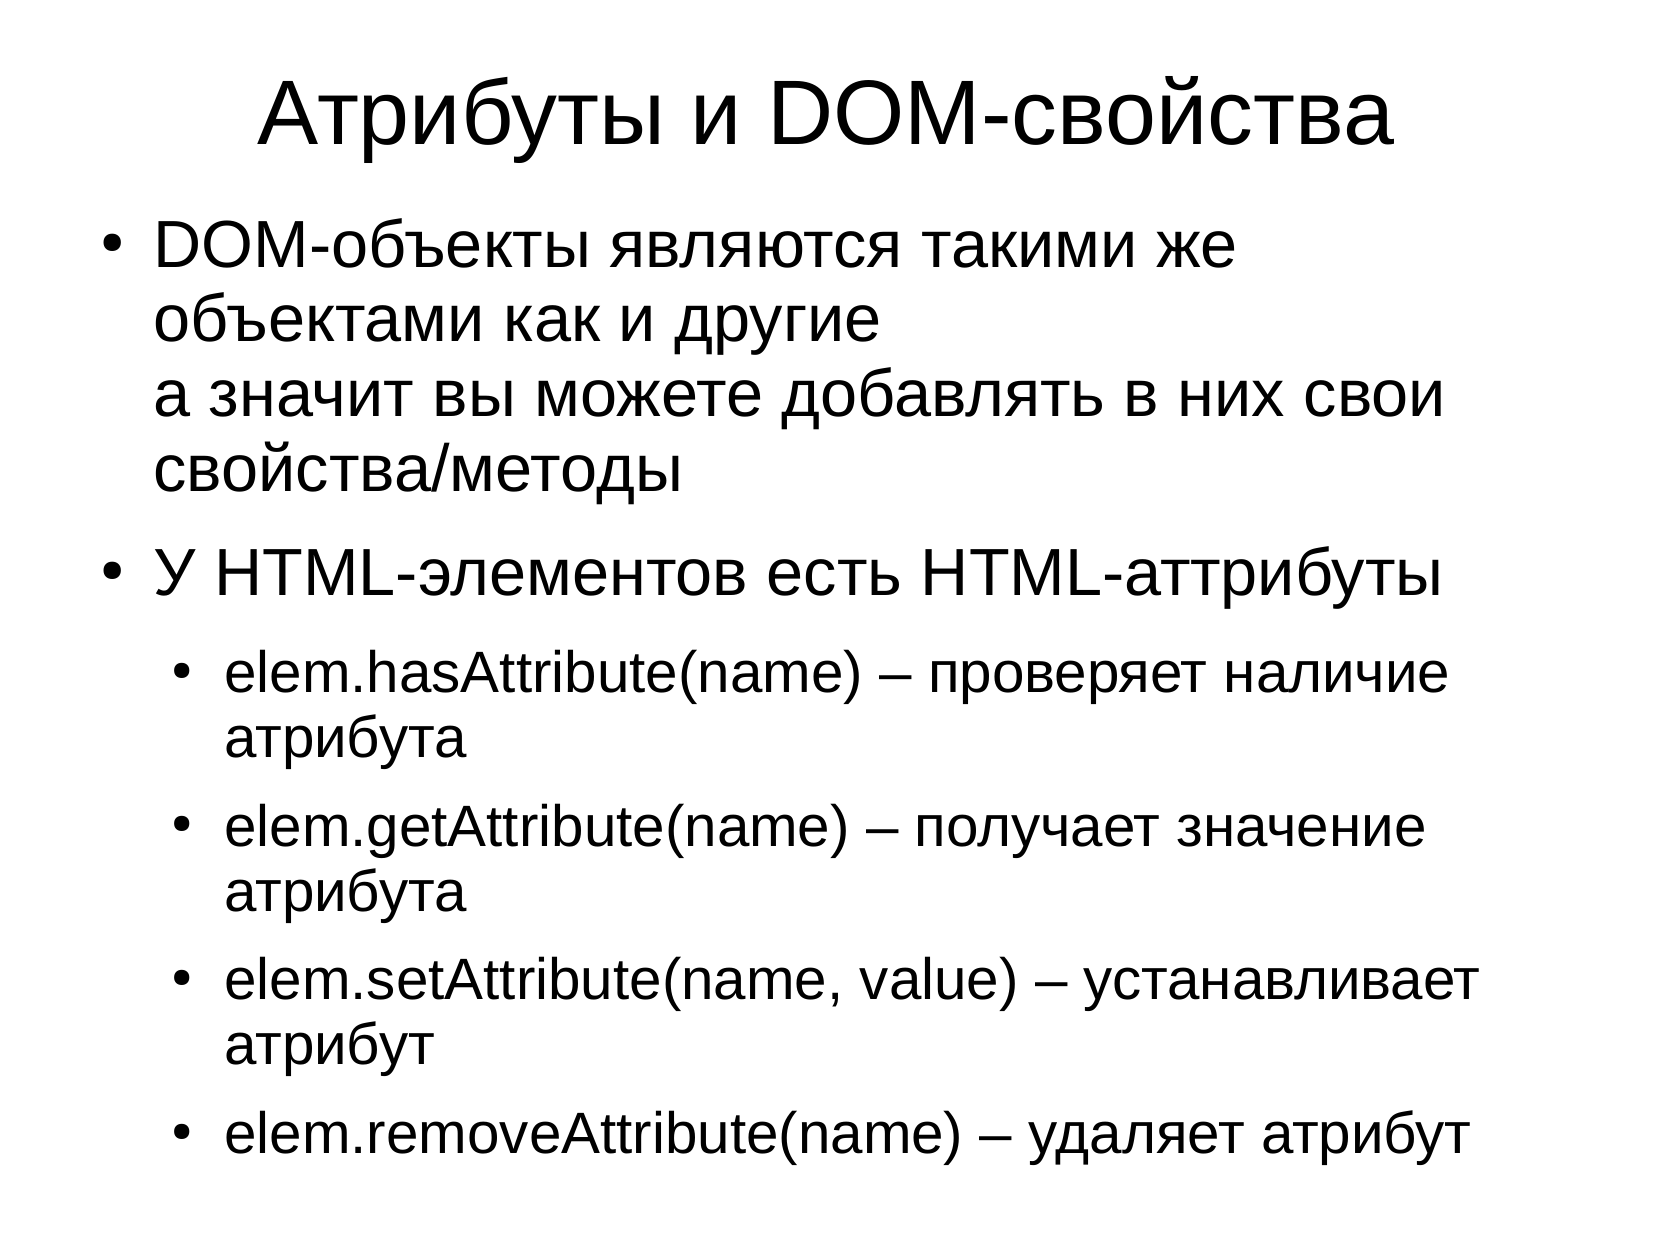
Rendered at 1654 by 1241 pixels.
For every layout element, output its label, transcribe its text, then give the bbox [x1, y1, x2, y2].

list DOM-объекты являются такими же объектами как и другие а значит вы можете добавлять в них свои свойства/методы У HTML-элементов есть HTML-аттрибуты elem.hasAttribute(name) – проверяет наличие атрибута elem.getAttribute(name) – получает значение атрибута elem.setAttribute(name, value) – устанавливает атрибут elem.removeAttribute(name) – удаляет атрибут [82, 206, 1571, 1164]
title Атрибуты и DOM-свойства [82, 49, 1571, 178]
